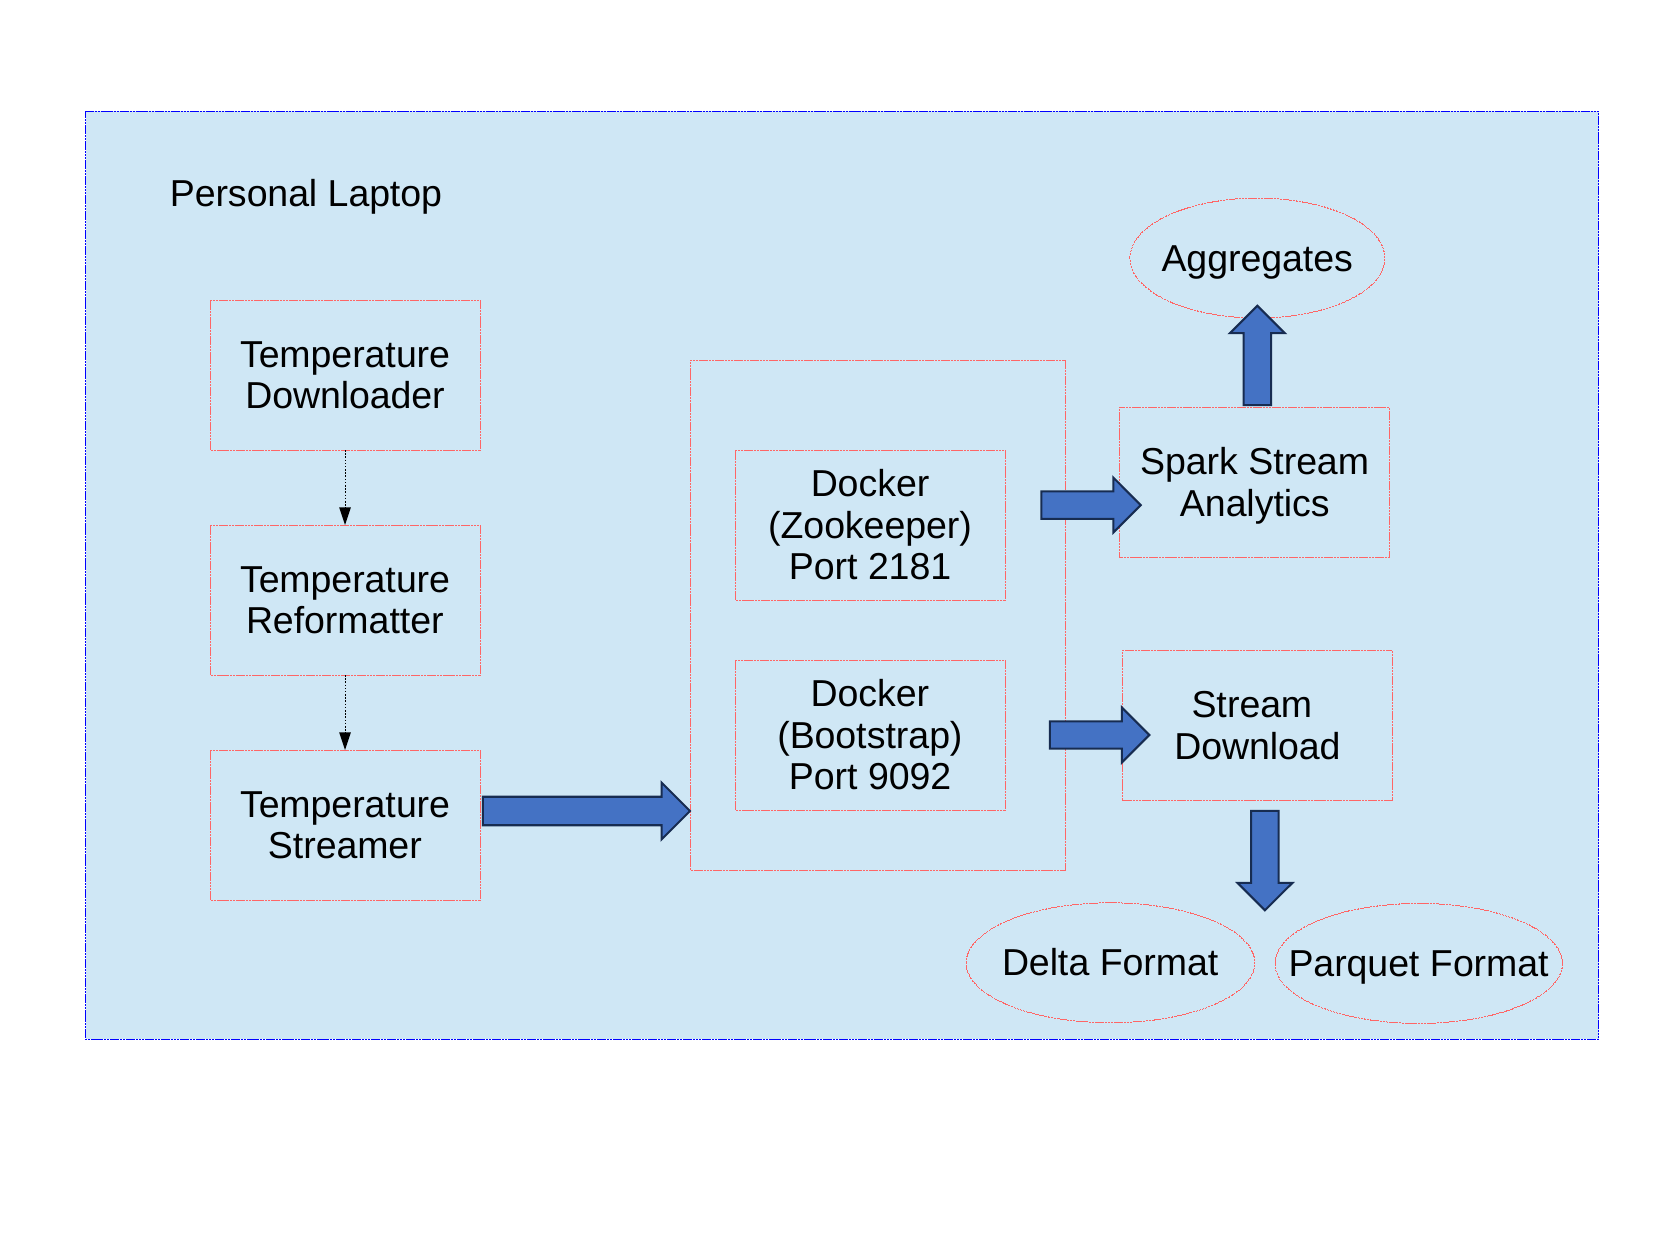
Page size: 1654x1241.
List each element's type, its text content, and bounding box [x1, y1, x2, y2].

text_box Aggregates [1129, 198, 1385, 318]
text_box [86, 111, 1599, 1039]
text_box Stream Download [1122, 651, 1392, 801]
text_box Docker (Zookeeper) Port 2181 [735, 450, 1005, 600]
text_box Personal Laptop [155, 165, 946, 222]
text_box Delta Format [966, 902, 1255, 1023]
text_box Spark Stream Analytics [1120, 408, 1390, 558]
text_box Temperature Reformatter [210, 525, 480, 675]
text_box Docker (Bootstrap) Port 9092 [735, 660, 1005, 810]
text_box Temperature Streamer [210, 750, 480, 900]
text_box Temperature Downloader [210, 300, 480, 450]
text_box Parquet Format [1275, 903, 1563, 1024]
